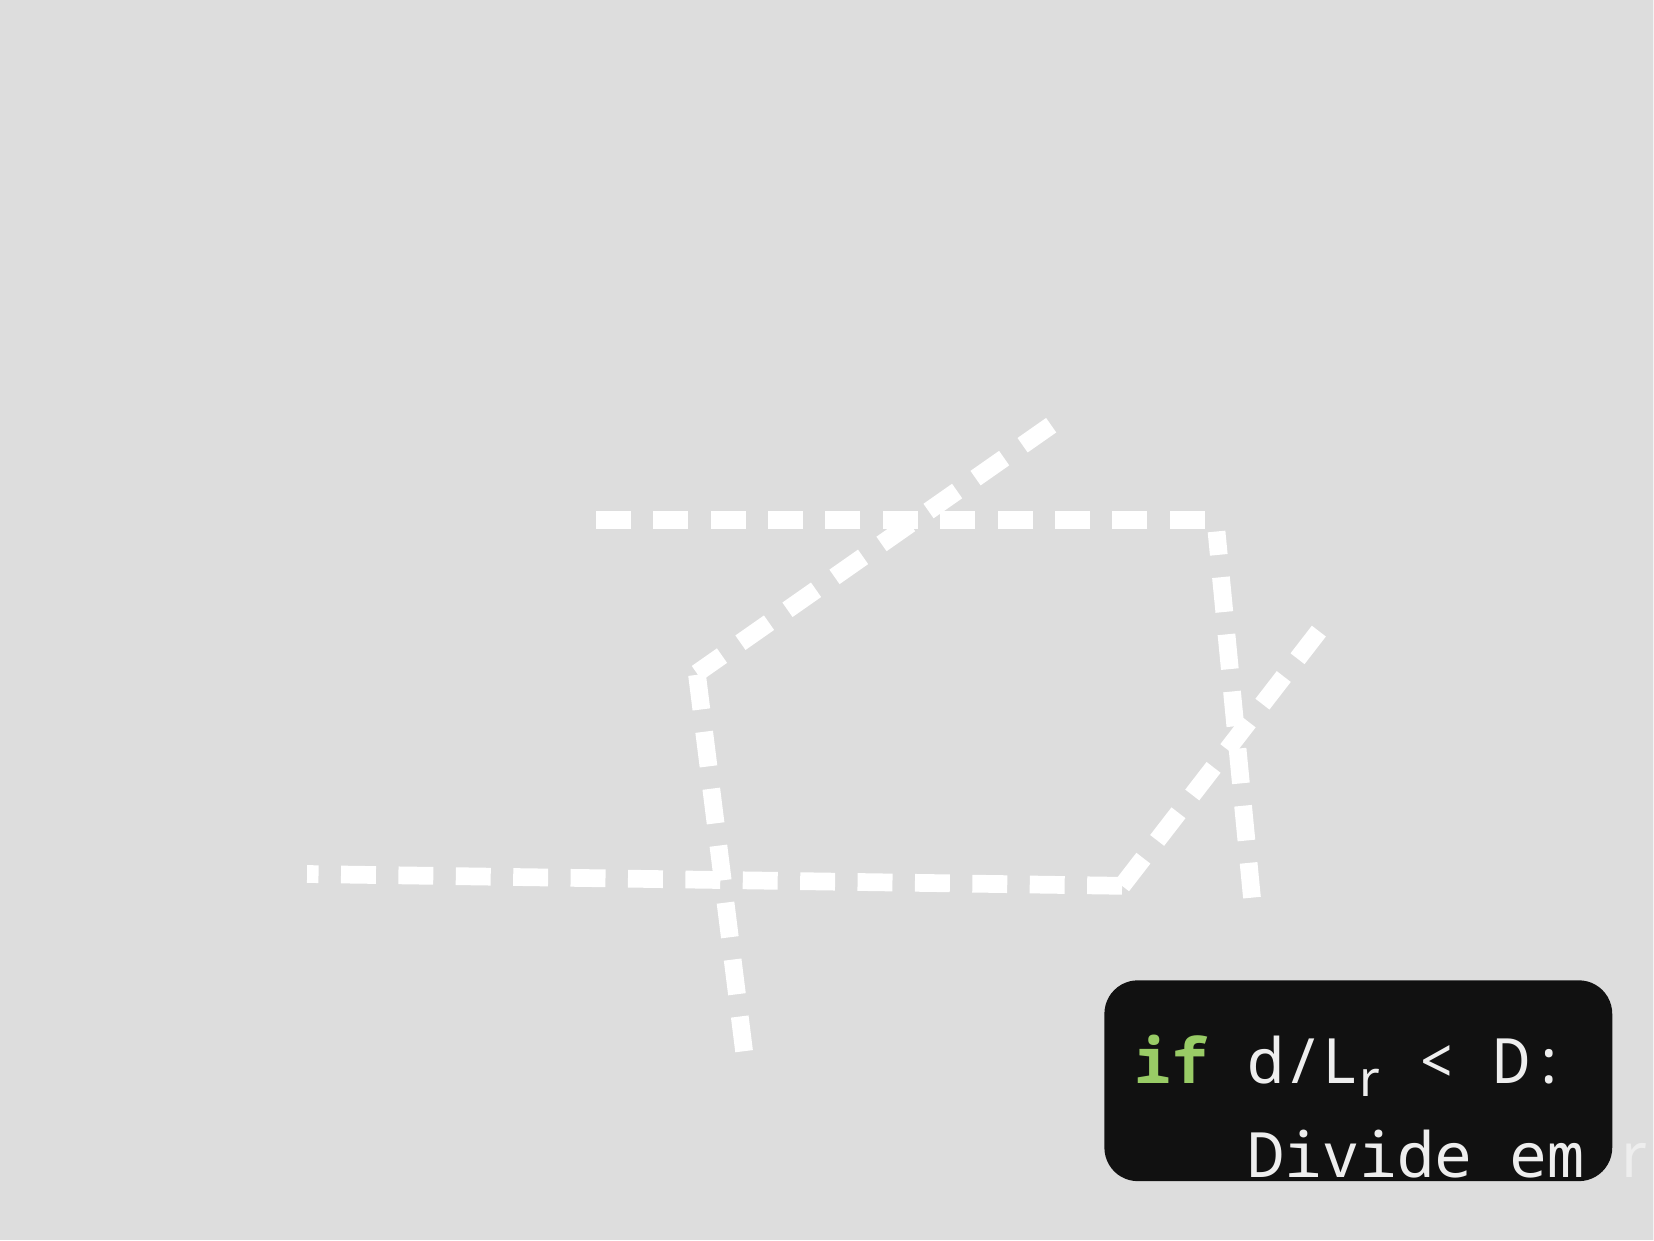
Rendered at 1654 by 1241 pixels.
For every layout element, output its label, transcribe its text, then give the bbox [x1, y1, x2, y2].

text_box [1104, 980, 1613, 1182]
picture [0, 317, 1654, 1241]
text_box if d/Lr < D: Divide em r [1119, 1009, 1587, 1161]
